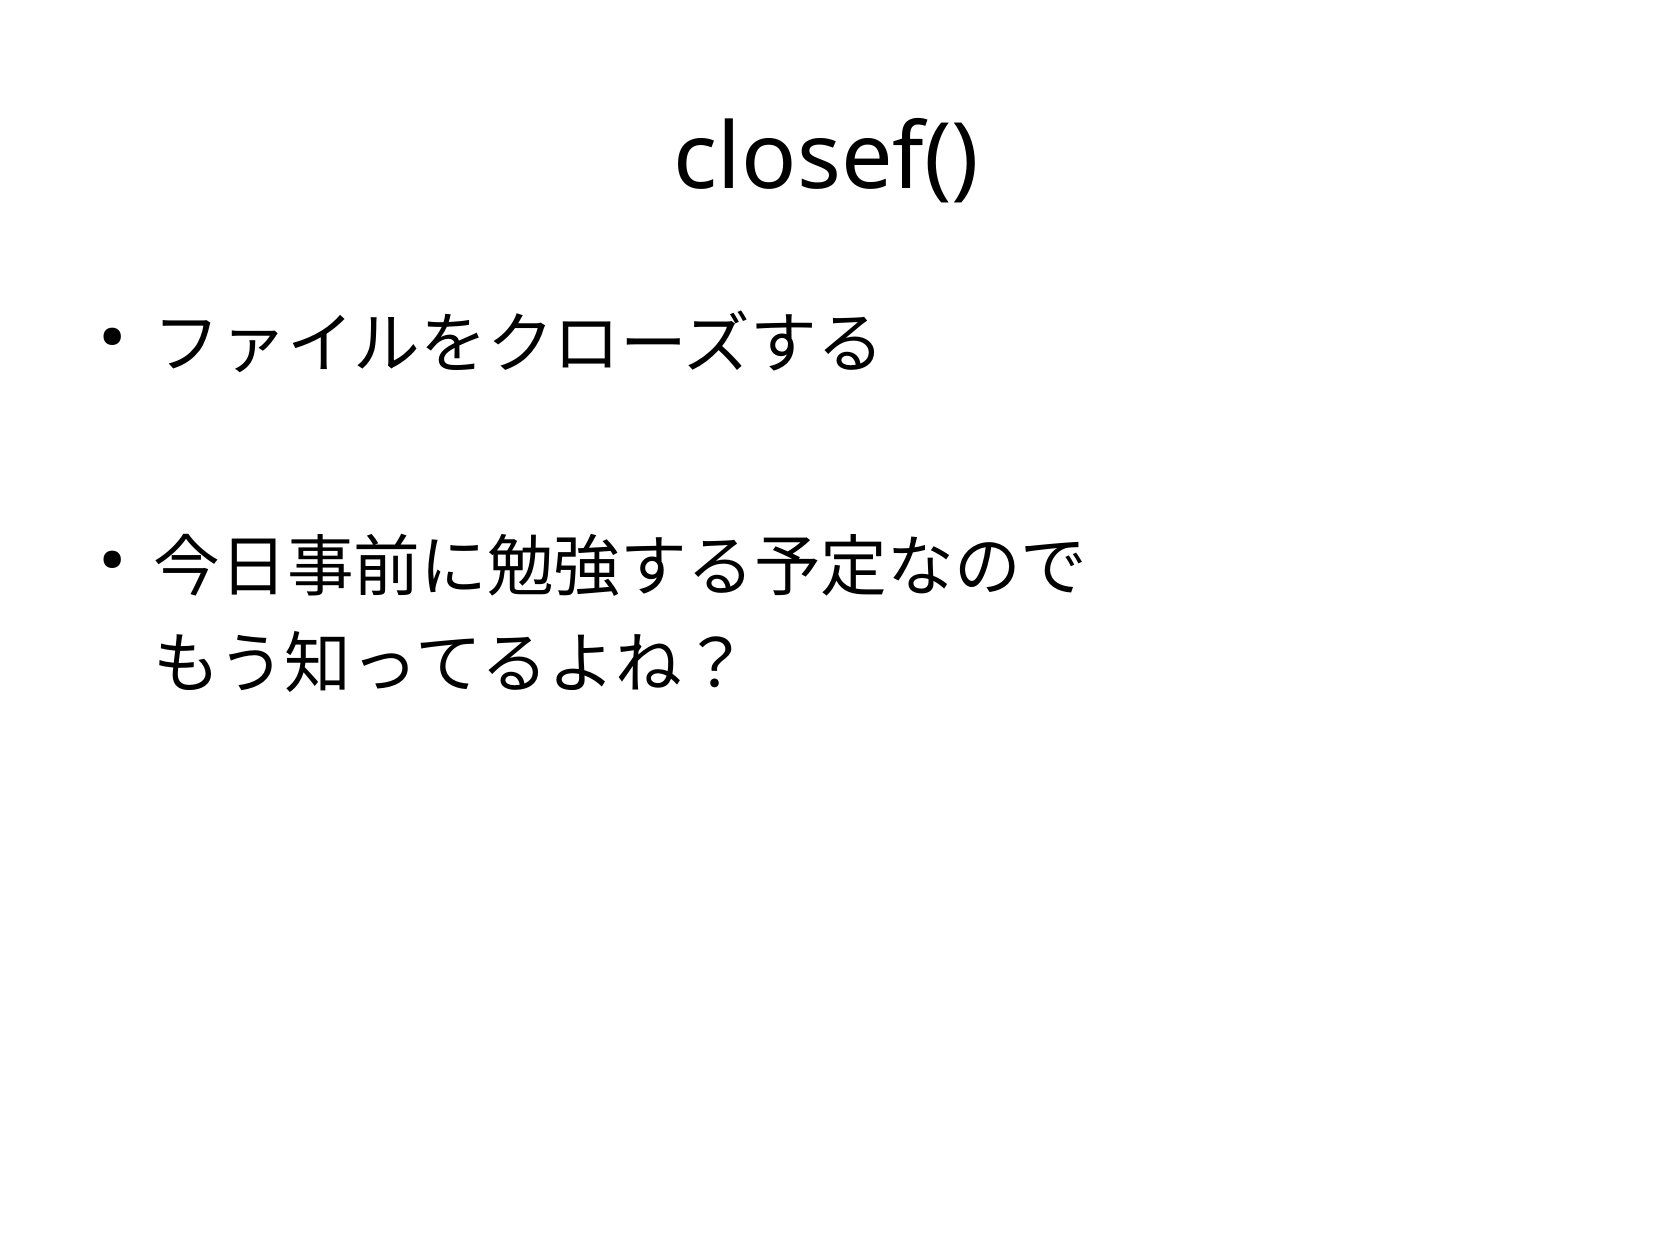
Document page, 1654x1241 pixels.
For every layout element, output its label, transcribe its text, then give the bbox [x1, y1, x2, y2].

title closef() [82, 49, 1571, 257]
list ファイルをクローズする 今日事前に勉強する予定なので もう知ってるよね？ [82, 290, 1585, 1170]
